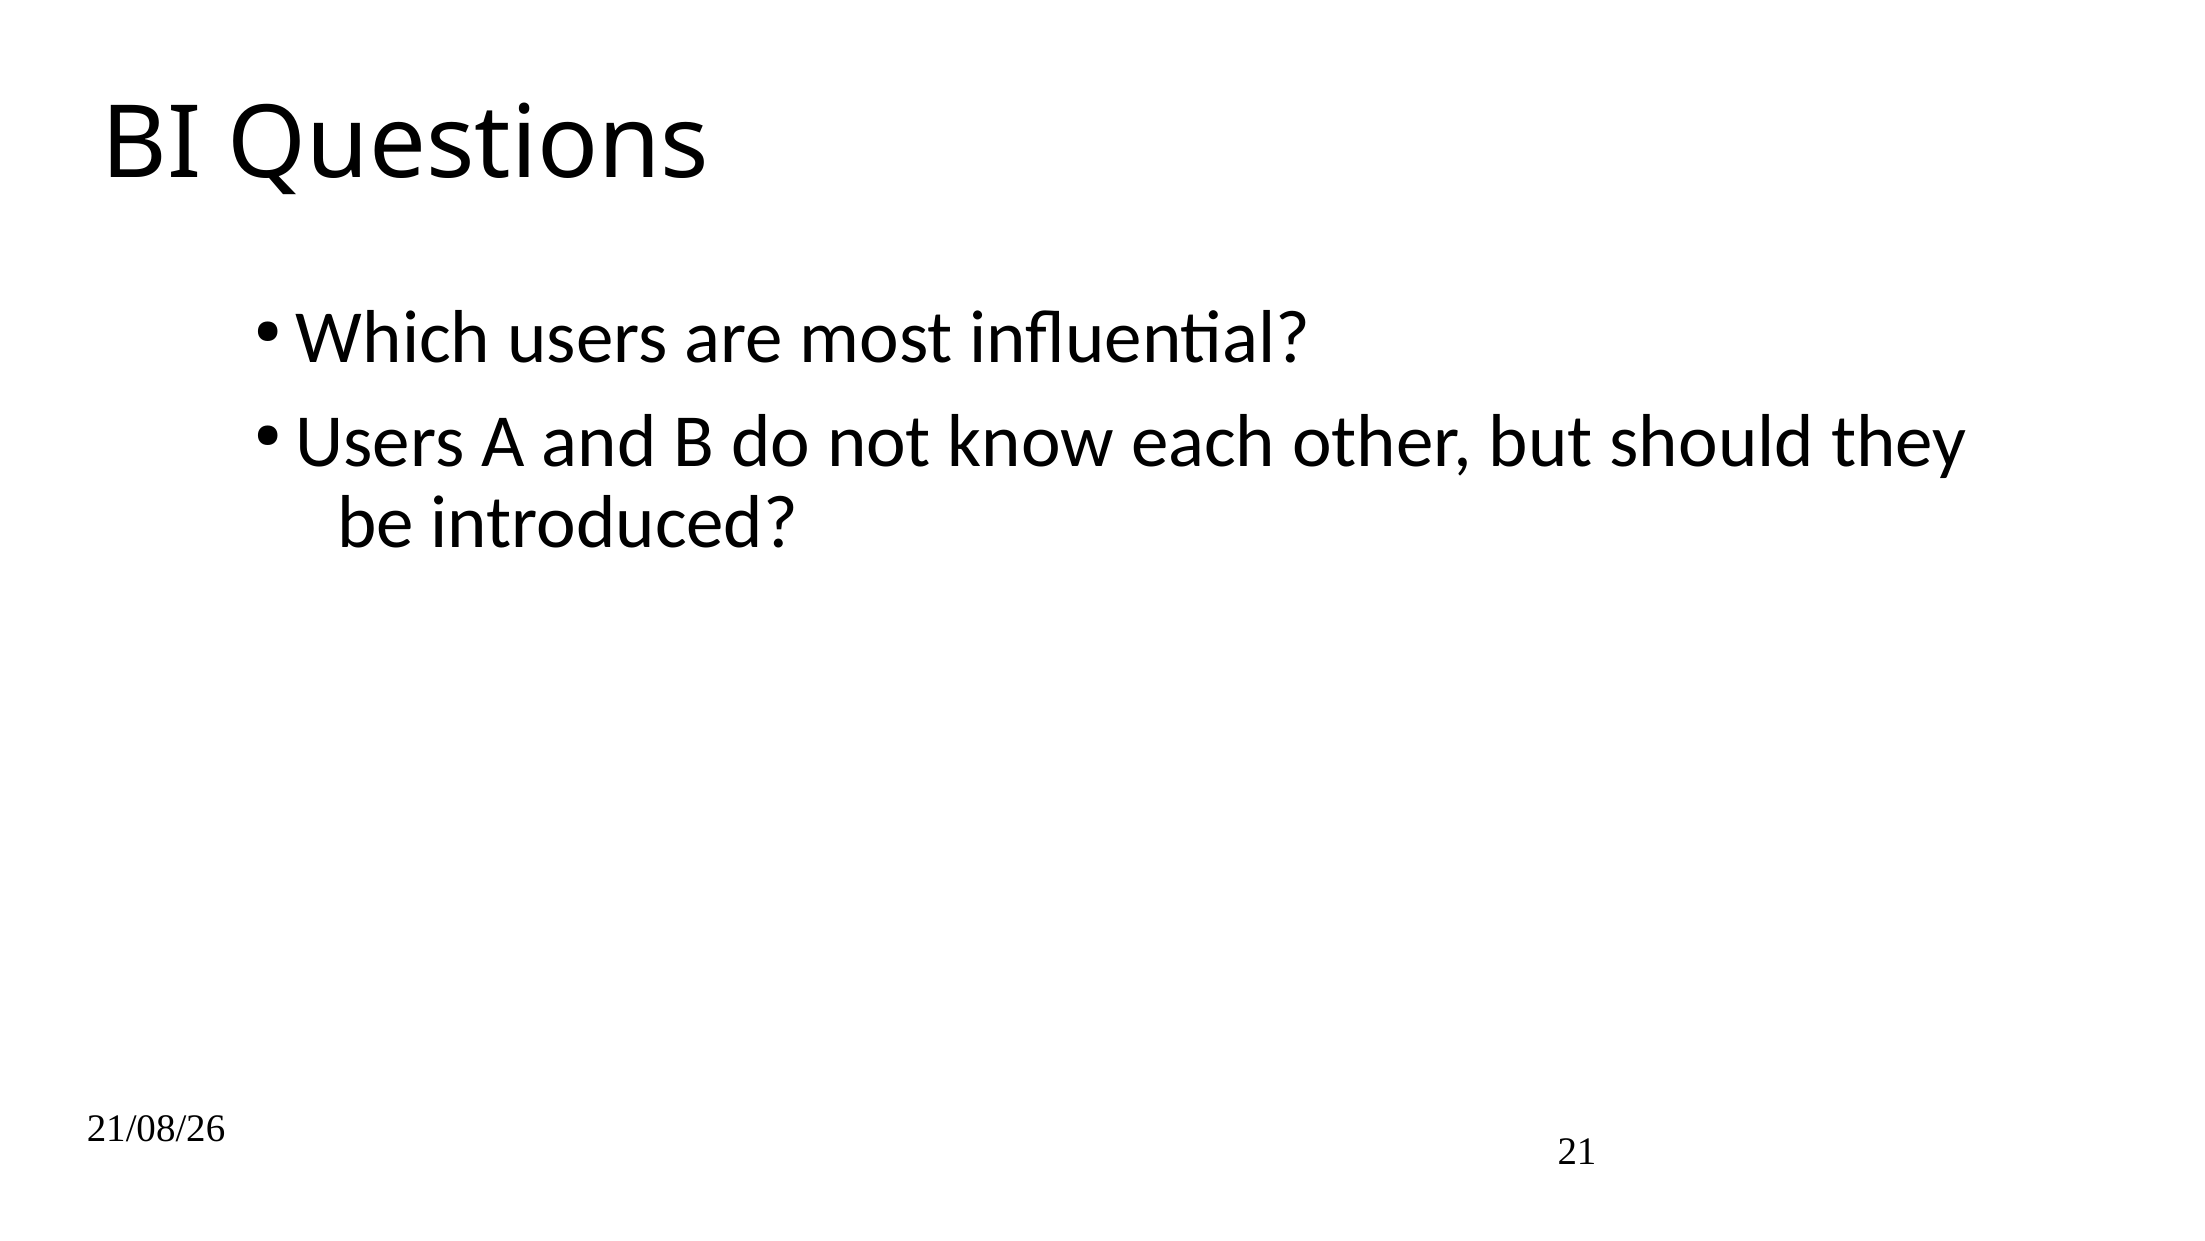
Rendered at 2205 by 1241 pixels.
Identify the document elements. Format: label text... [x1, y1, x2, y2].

text_box [1557, 1126, 2072, 1241]
list Which users are most influential? Users A and B do not know each other, but should they be introduced? [239, 290, 1985, 1010]
text_box 25-11-2022 [86, 1102, 601, 1217]
title BI Questions [86, 41, 2072, 249]
